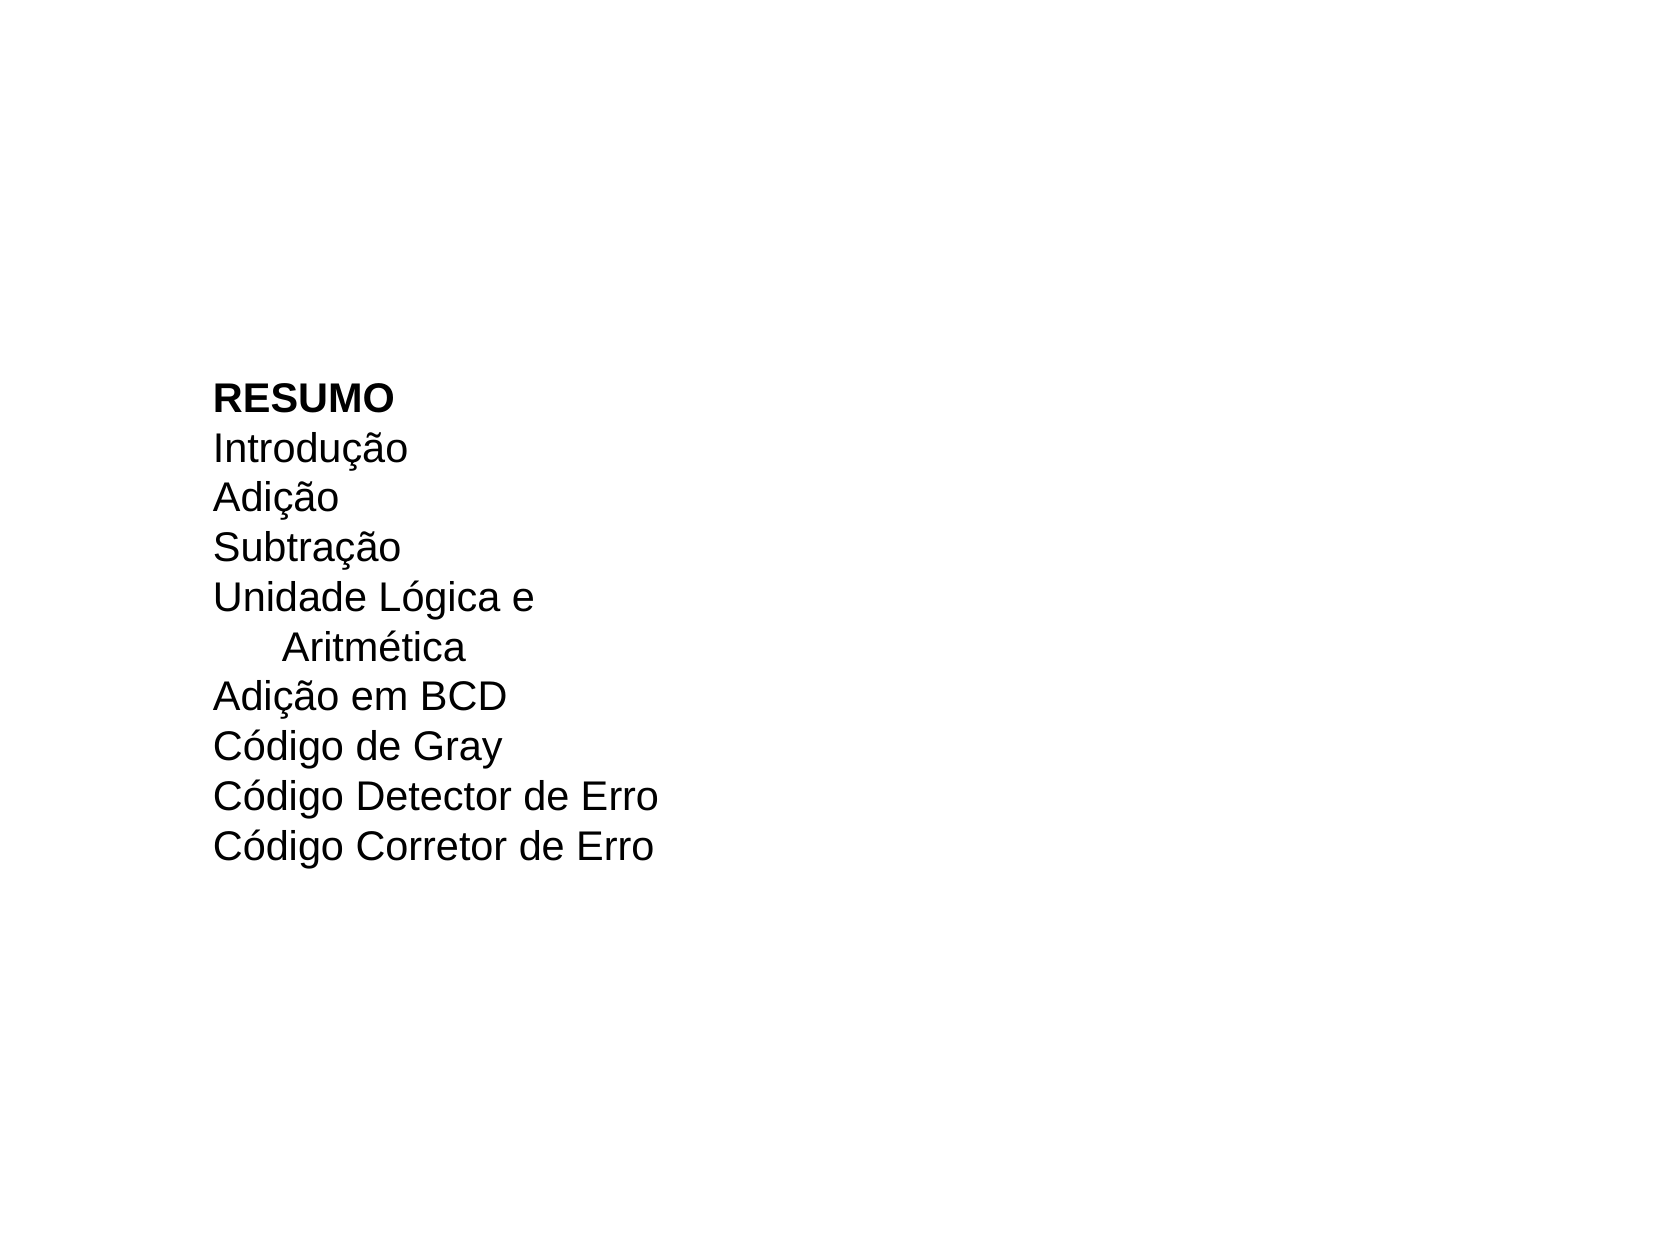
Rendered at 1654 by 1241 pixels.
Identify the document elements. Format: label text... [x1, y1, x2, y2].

text_box RESUMO Introdução Adição Subtração Unidade Lógica e Aritmética Adição em BCD Código de Gray Código Detector de Erro Código Corretor de Erro [162, 363, 1543, 877]
